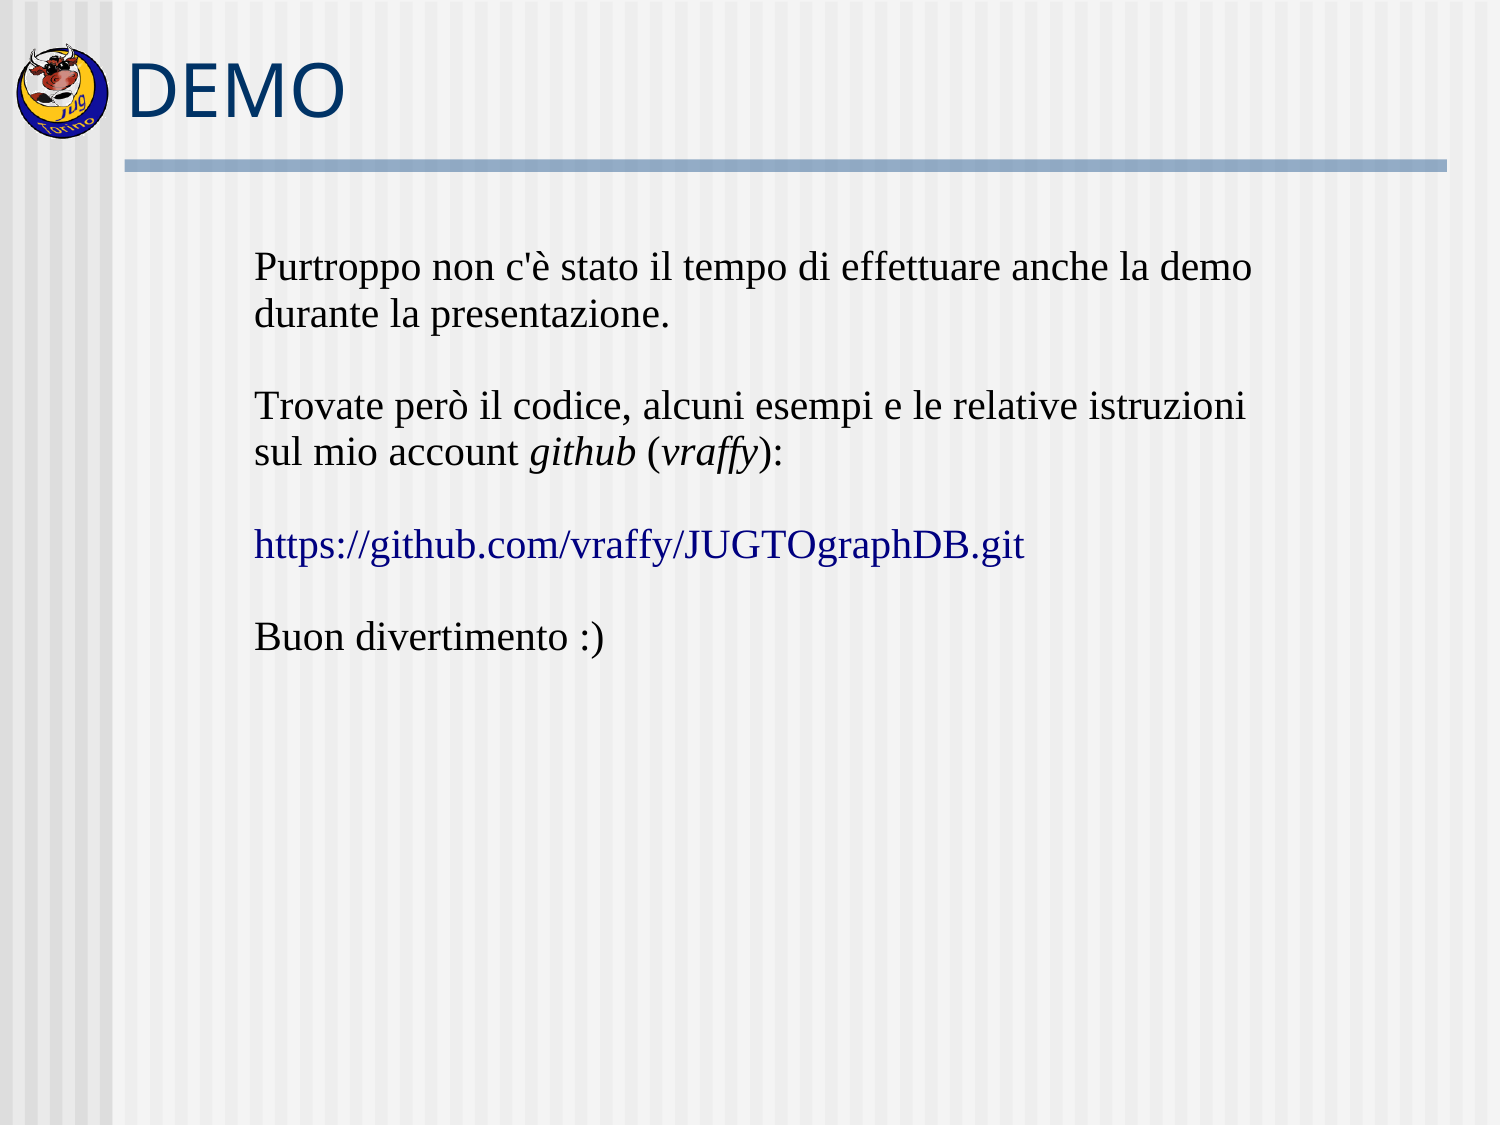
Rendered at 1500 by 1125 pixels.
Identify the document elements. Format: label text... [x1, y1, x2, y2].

title DEMO [124, 50, 1482, 138]
text_box Purtroppo non c'è stato il tempo di effettuare anche la demo durante la presentazione. Trovate però il codice, alcuni esempi e le relative istruzioni sul mio account github (vraffy): https://github.com/vraffy/JUGTOgraphDB.git Buon divertimento :) [239, 236, 1280, 668]
picture [5, 36, 119, 149]
list [114, 236, 1445, 960]
